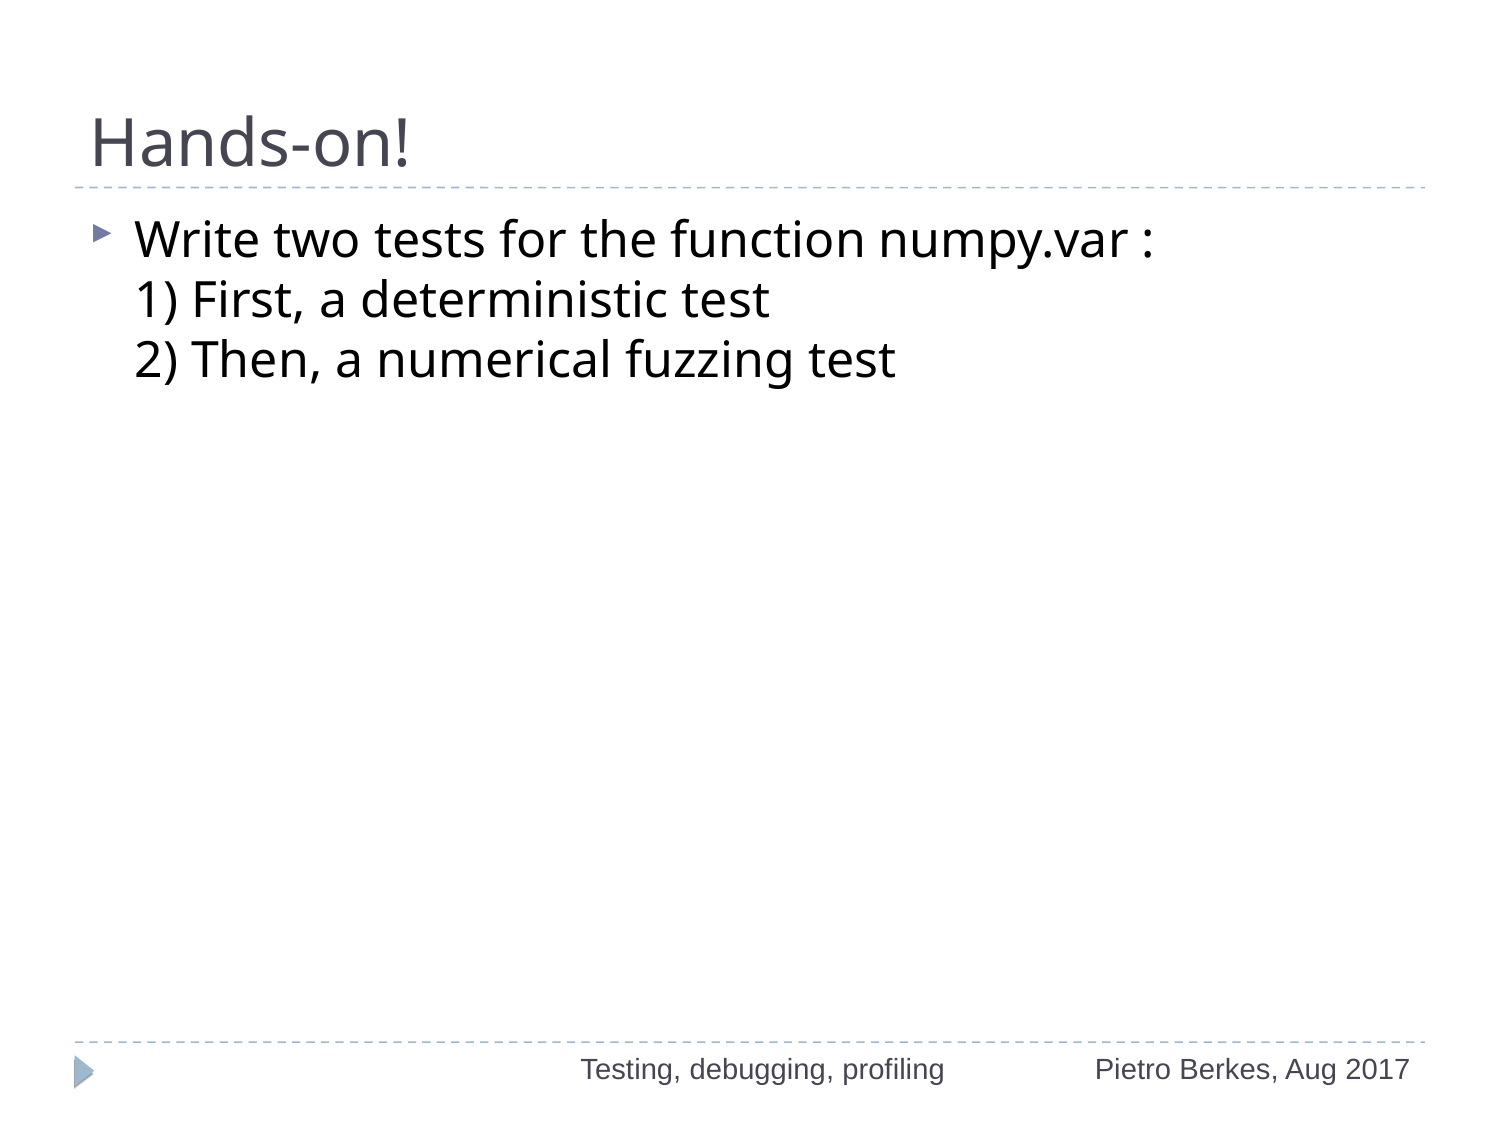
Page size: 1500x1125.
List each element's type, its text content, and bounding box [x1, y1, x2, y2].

title Hands-on! [75, 24, 1425, 188]
slide_number Pietro Berkes, Aug 2017 [1051, 1042, 1426, 1103]
list Write two tests for the function numpy.var : 1) First, a deterministic test 2) Then, a numerical fuzzing test [75, 200, 1425, 1010]
footer Testing, debugging, profiling [475, 1042, 1051, 1103]
